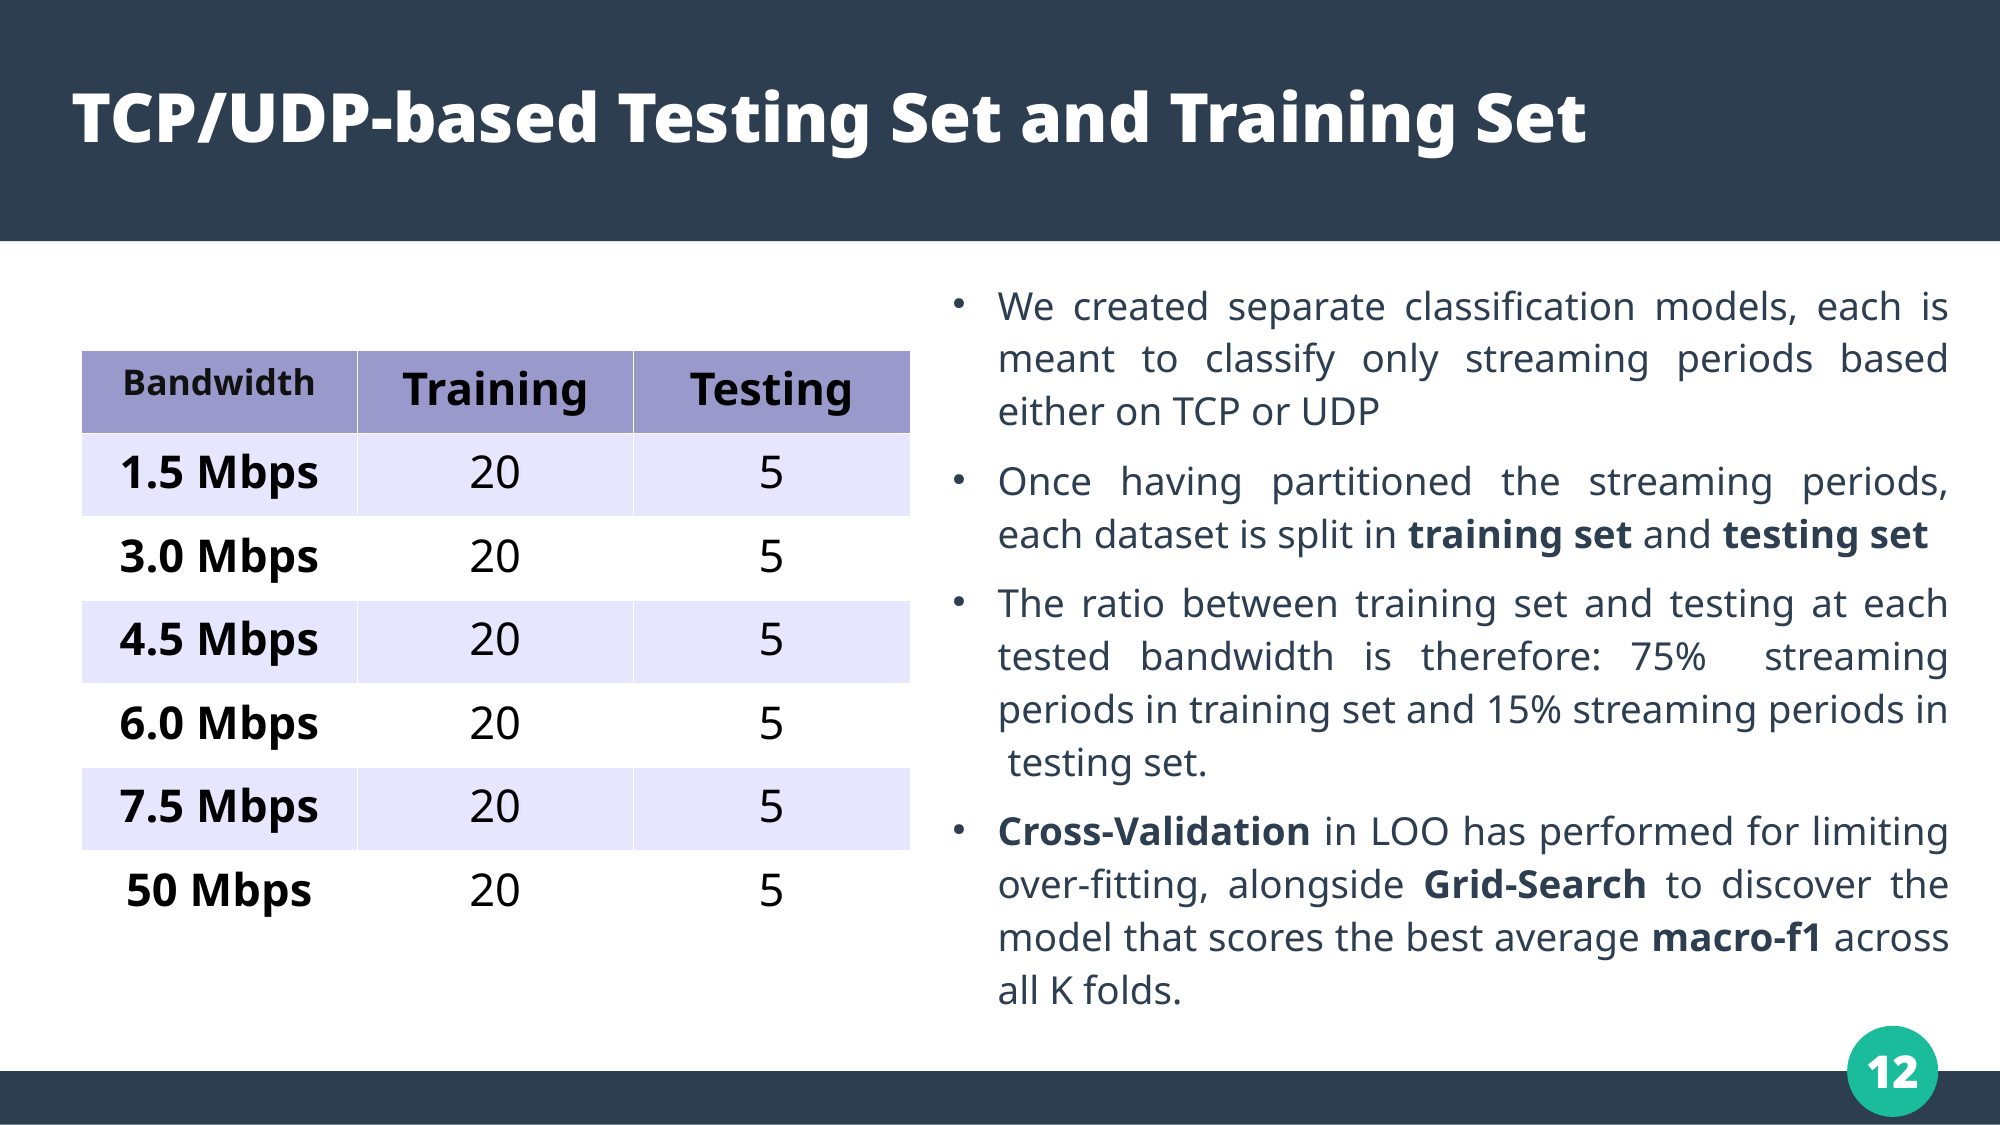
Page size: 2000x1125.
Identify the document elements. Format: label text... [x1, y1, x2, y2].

table_cell 20 [358, 684, 633, 767]
table_cell 5 [634, 684, 910, 767]
table_header Training [358, 351, 633, 433]
table_cell 5 [634, 768, 910, 850]
table_cell 4.5 Mbps [82, 601, 357, 683]
table_cell 20 [358, 434, 633, 516]
table_cell 6.0 Mbps [82, 684, 357, 767]
table_cell 20 [358, 601, 633, 683]
table_cell 50 Mbps [82, 851, 357, 934]
table_header Bandwidth [82, 351, 357, 433]
table_cell 5 [634, 434, 910, 516]
table_cell 1.5 Mbps [82, 434, 357, 516]
table_cell 5 [634, 601, 910, 683]
title TCP/UDP-based Testing Set and Training Set [71, 44, 1929, 188]
table_cell 20 [358, 851, 633, 934]
table_cell 7.5 Mbps [82, 768, 357, 850]
table_cell 20 [358, 768, 633, 850]
table_header Testing [634, 351, 910, 433]
table_cell 3.0 Mbps [82, 517, 357, 600]
table_cell 5 [634, 517, 910, 600]
table_cell 20 [358, 517, 633, 600]
table_cell 5 [634, 851, 910, 934]
list We created separate classification models, each is meant to classify only streaming periods based either on TCP or UDP Once having partitioned the streaming periods, each dataset is split in training set and testing set The ratio between training set and testing at each tested bandwidth is therefore: 75% streaming periods in training set and 15% streaming periods in testing set. Cross-Validation in LOO has performed for limiting over-fitting, alongside Grid-Search to discover the model that scores the best average macro-f1 across all K folds. [952, 271, 1951, 1022]
